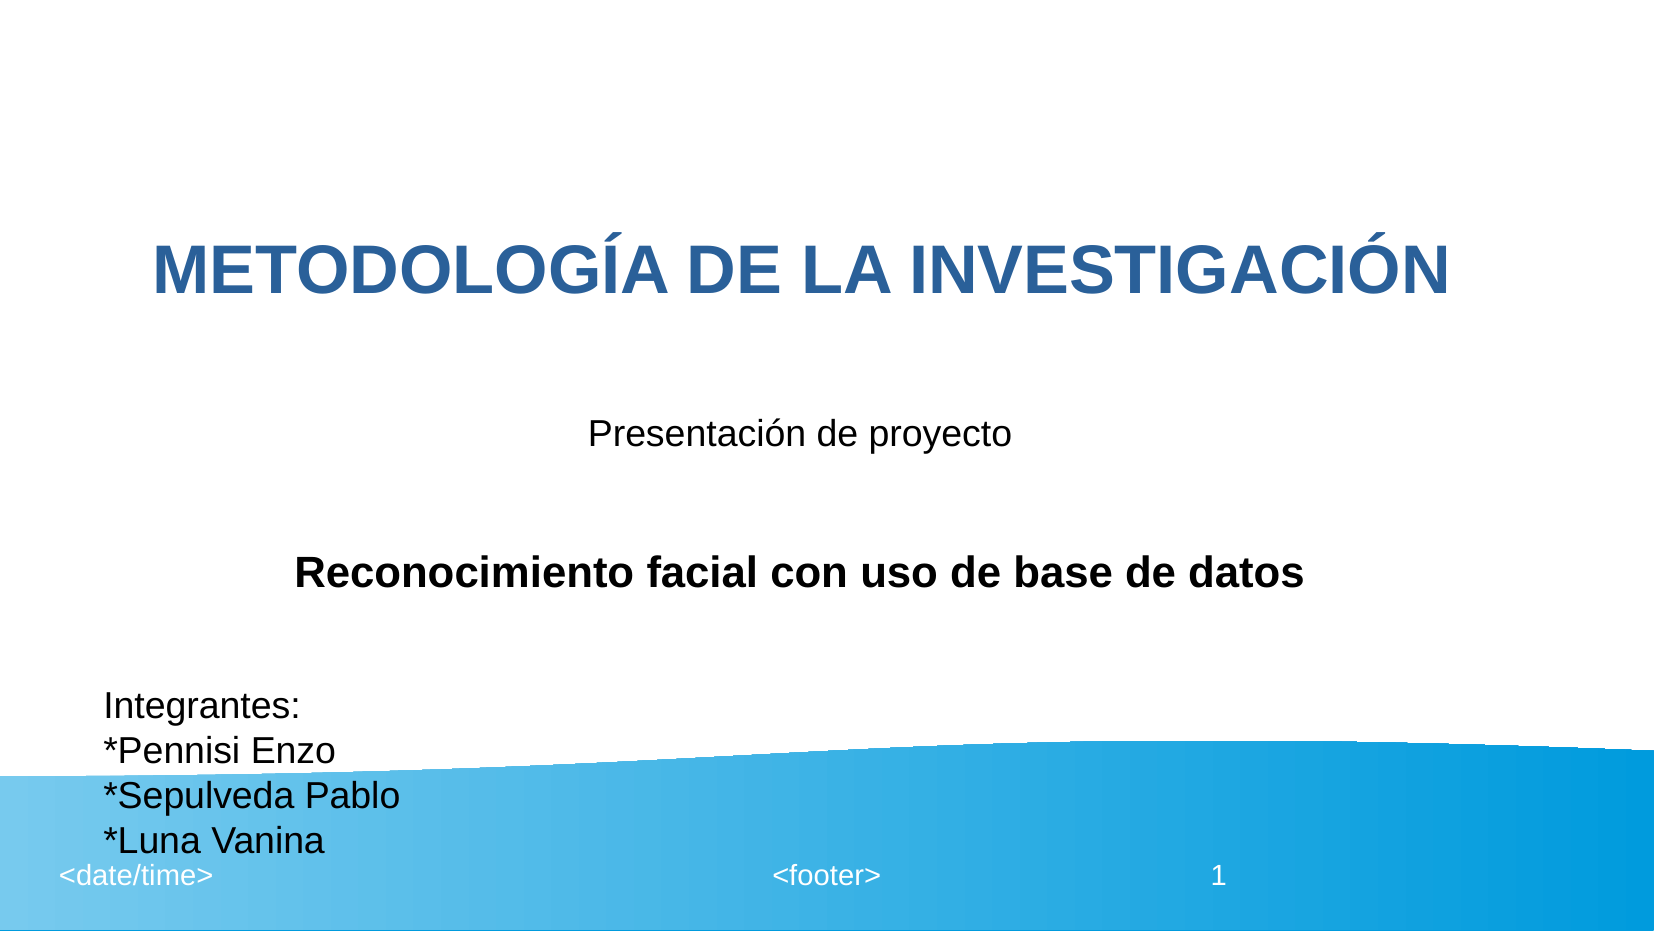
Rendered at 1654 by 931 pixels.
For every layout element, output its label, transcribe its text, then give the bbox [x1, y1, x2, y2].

text_box Integrantes: *Pennisi Enzo *Sepulveda Pablo *Luna Vanina [88, 673, 591, 857]
text_box METODOLOGÍA DE LA INVESTIGACIÓN [64, 177, 1541, 355]
text_box Presentación de proyecto Reconocimiento facial con uso de base de datos [120, 401, 1480, 591]
